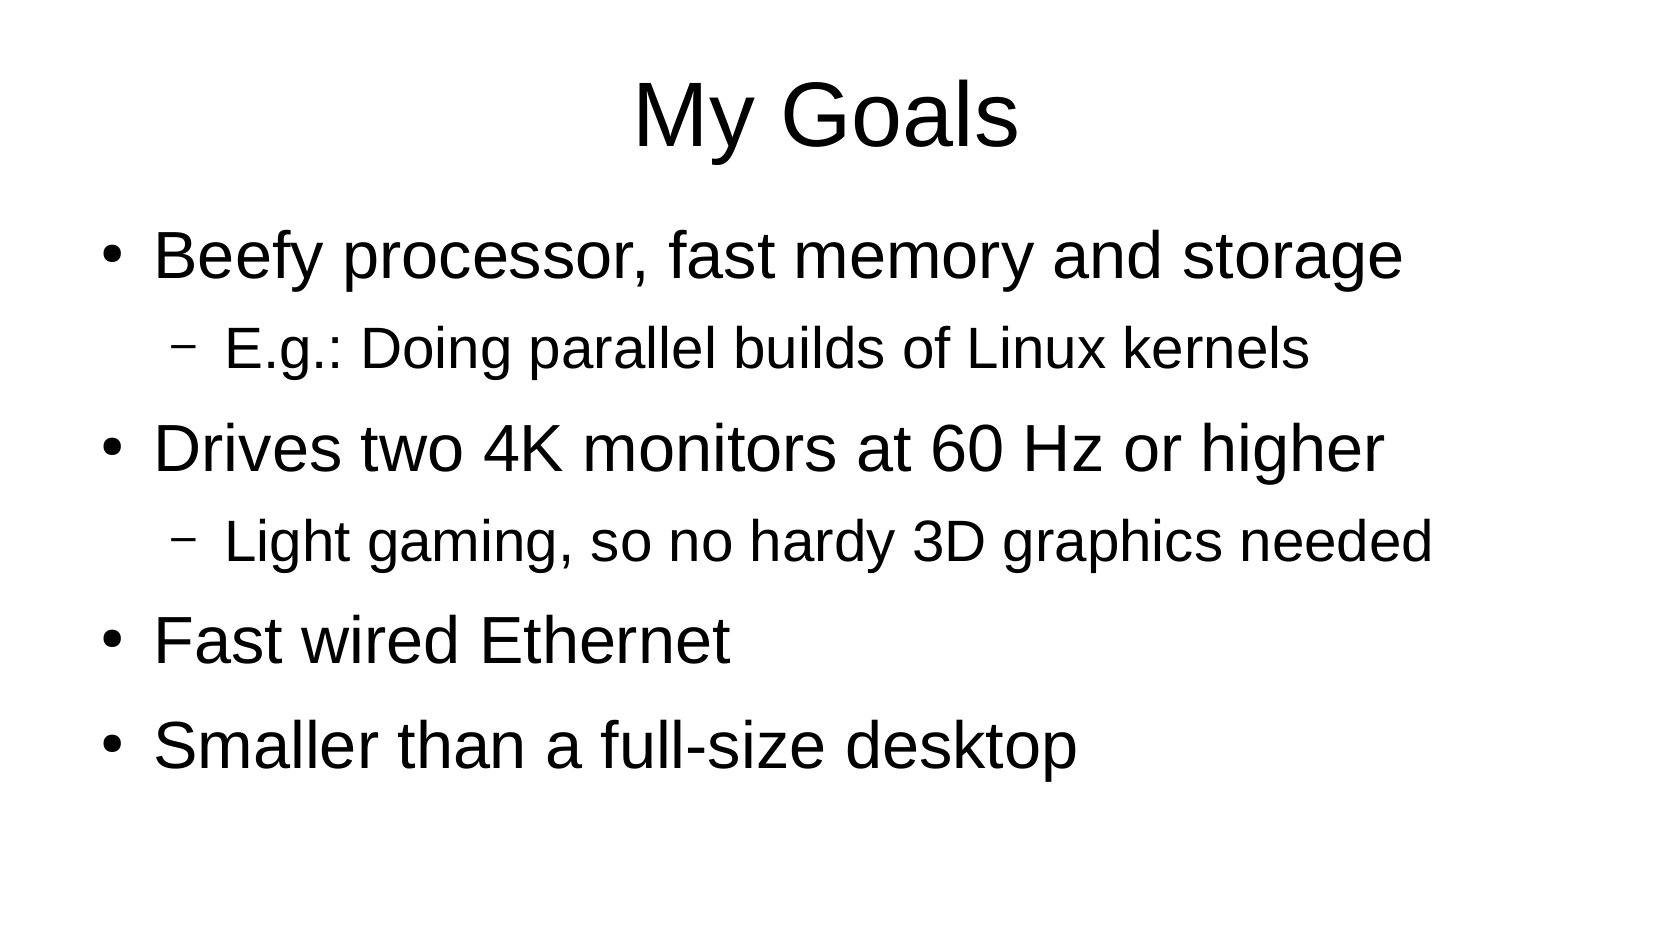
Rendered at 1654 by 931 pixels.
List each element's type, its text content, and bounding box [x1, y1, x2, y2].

title My Goals [82, 37, 1571, 193]
list Beefy processor, fast memory and storage E.g.: Doing parallel builds of Linux kernels Drives two 4K monitors at 60 Hz or higher Light gaming, so no hardy 3D graphics needed Fast wired Ethernet Smaller than a full-size desktop [82, 217, 1571, 788]
